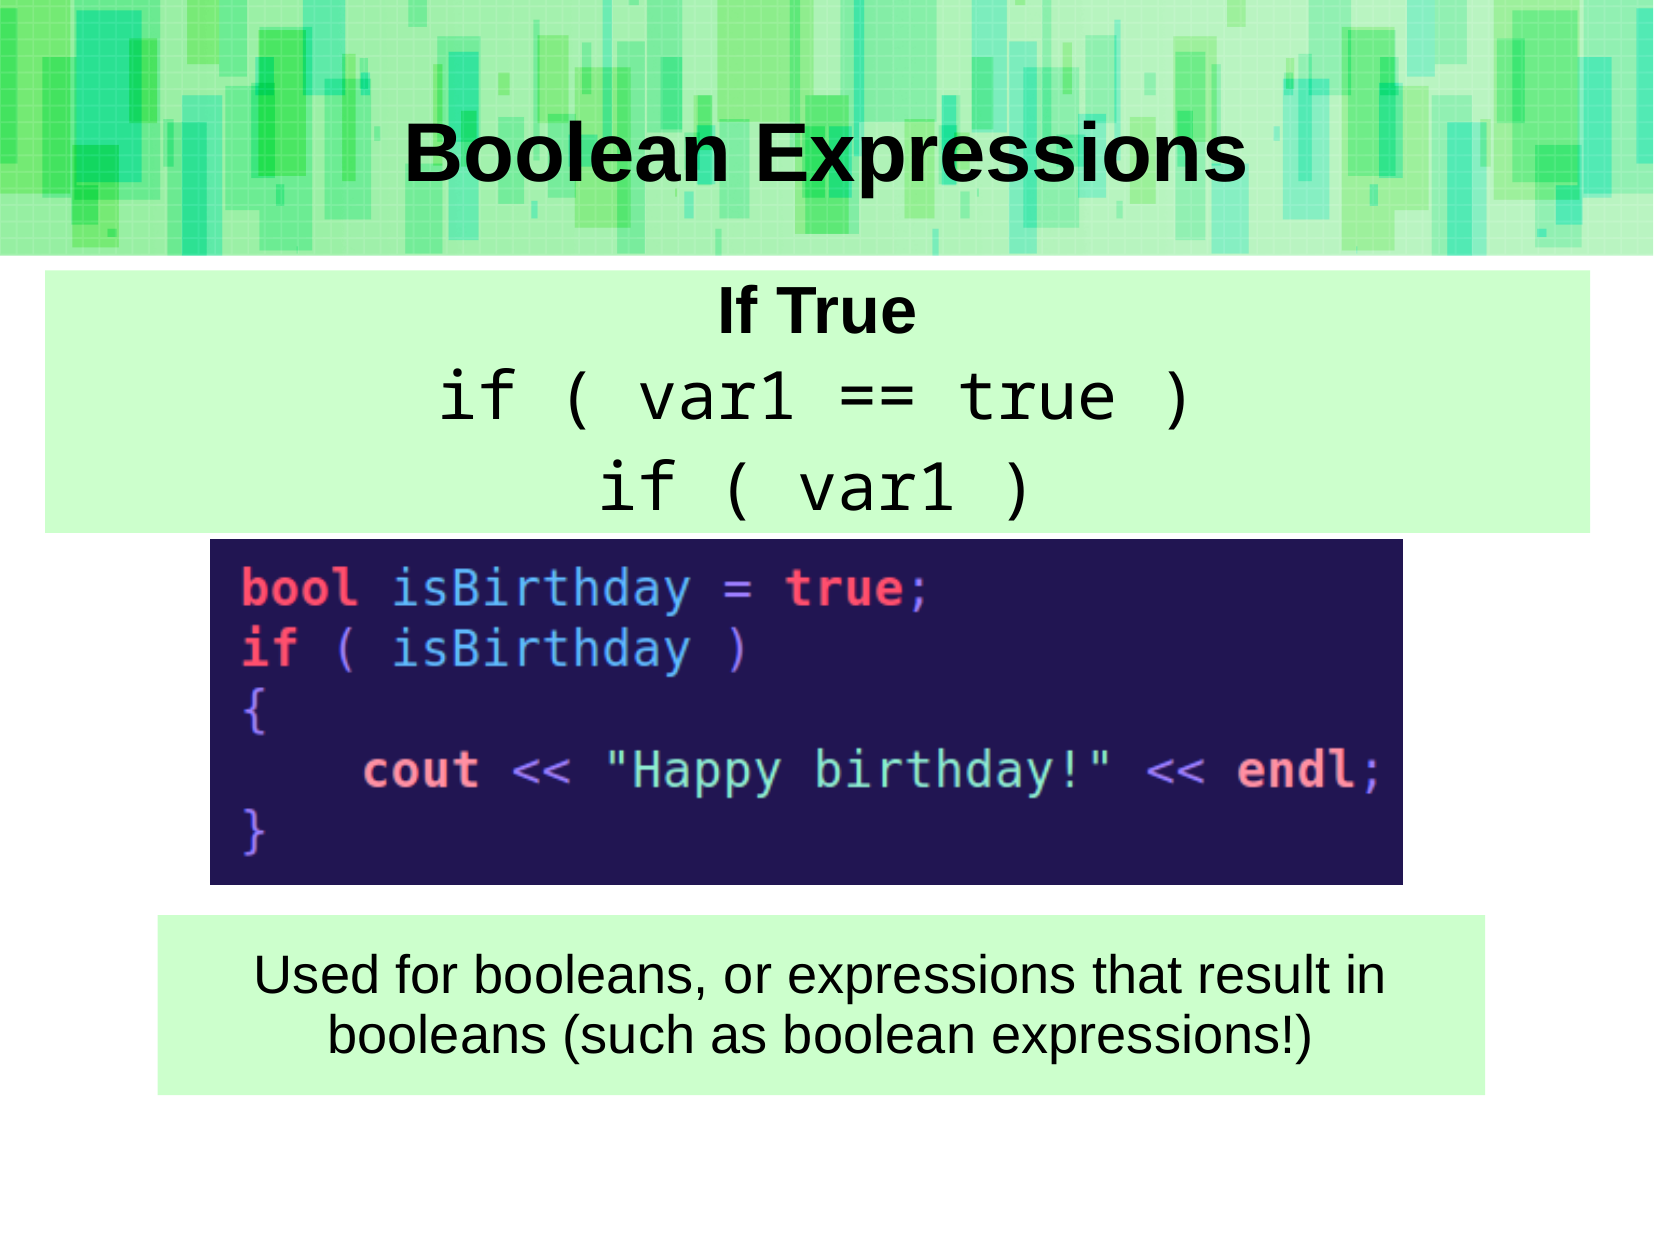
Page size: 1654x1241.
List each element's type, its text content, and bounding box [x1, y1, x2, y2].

title Boolean Expressions [82, 49, 1571, 257]
subtitle If True if ( var1 == true ) if ( var1 ) [45, 283, 1591, 520]
picture [0, 0, 1654, 1241]
text_box Used for booleans, or expressions that result in booleans (such as boolean expressions!) [157, 915, 1486, 1096]
